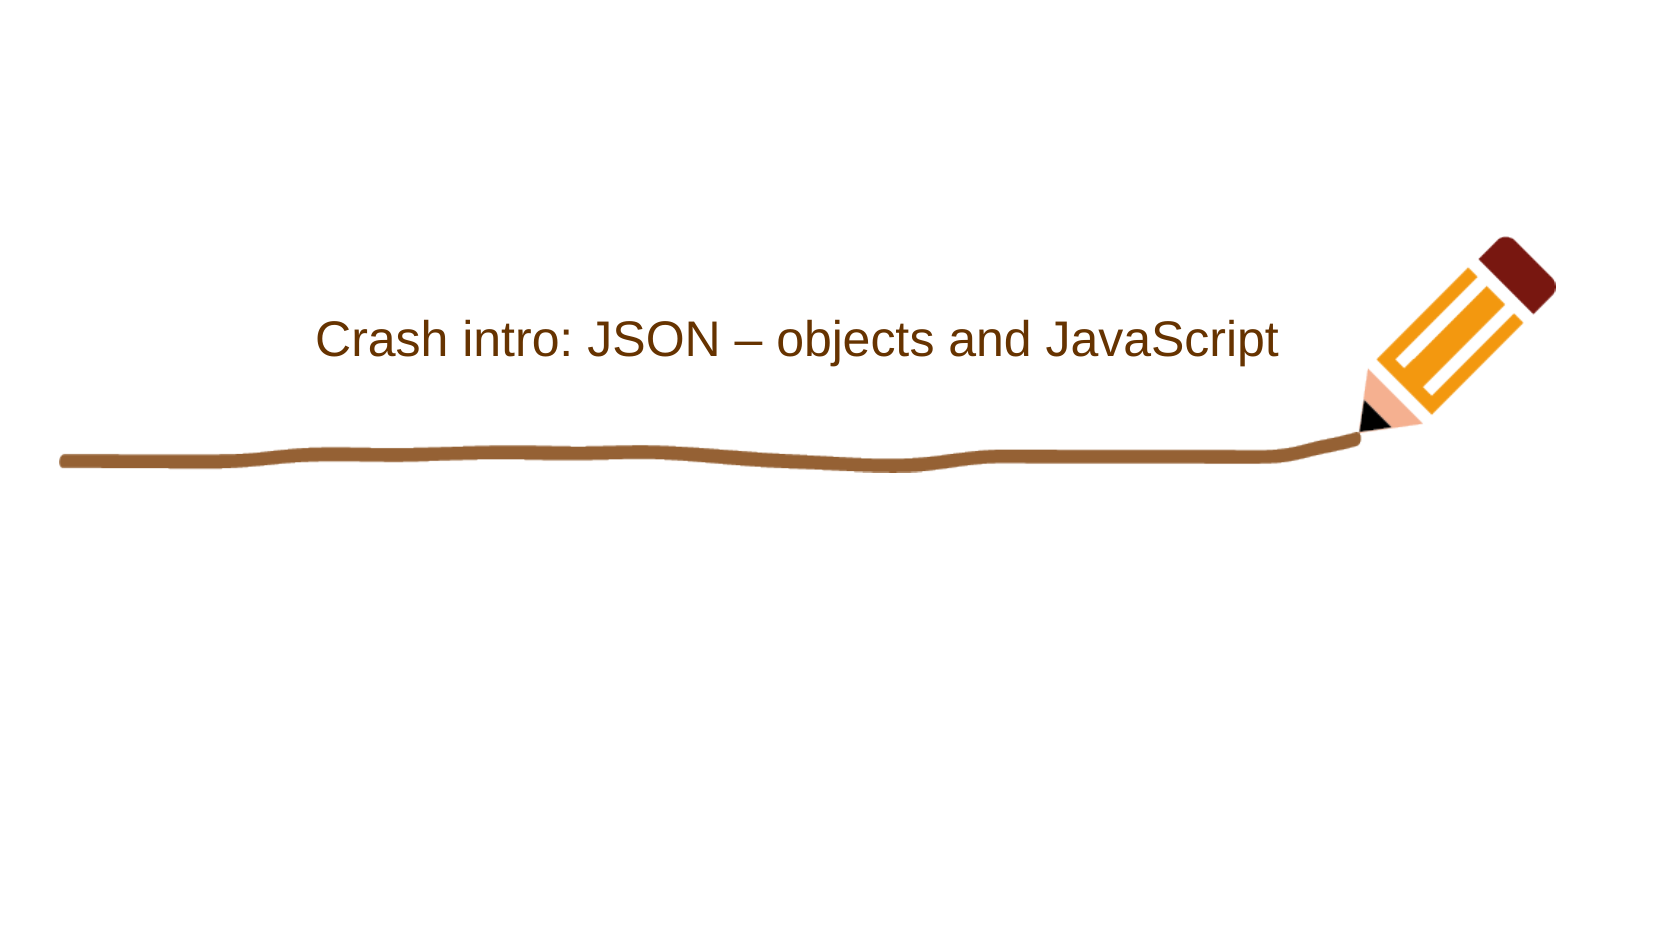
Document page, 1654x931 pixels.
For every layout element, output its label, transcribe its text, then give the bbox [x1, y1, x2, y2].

subtitle Crash intro: JSON – objects and JavaScript [29, 206, 1565, 473]
